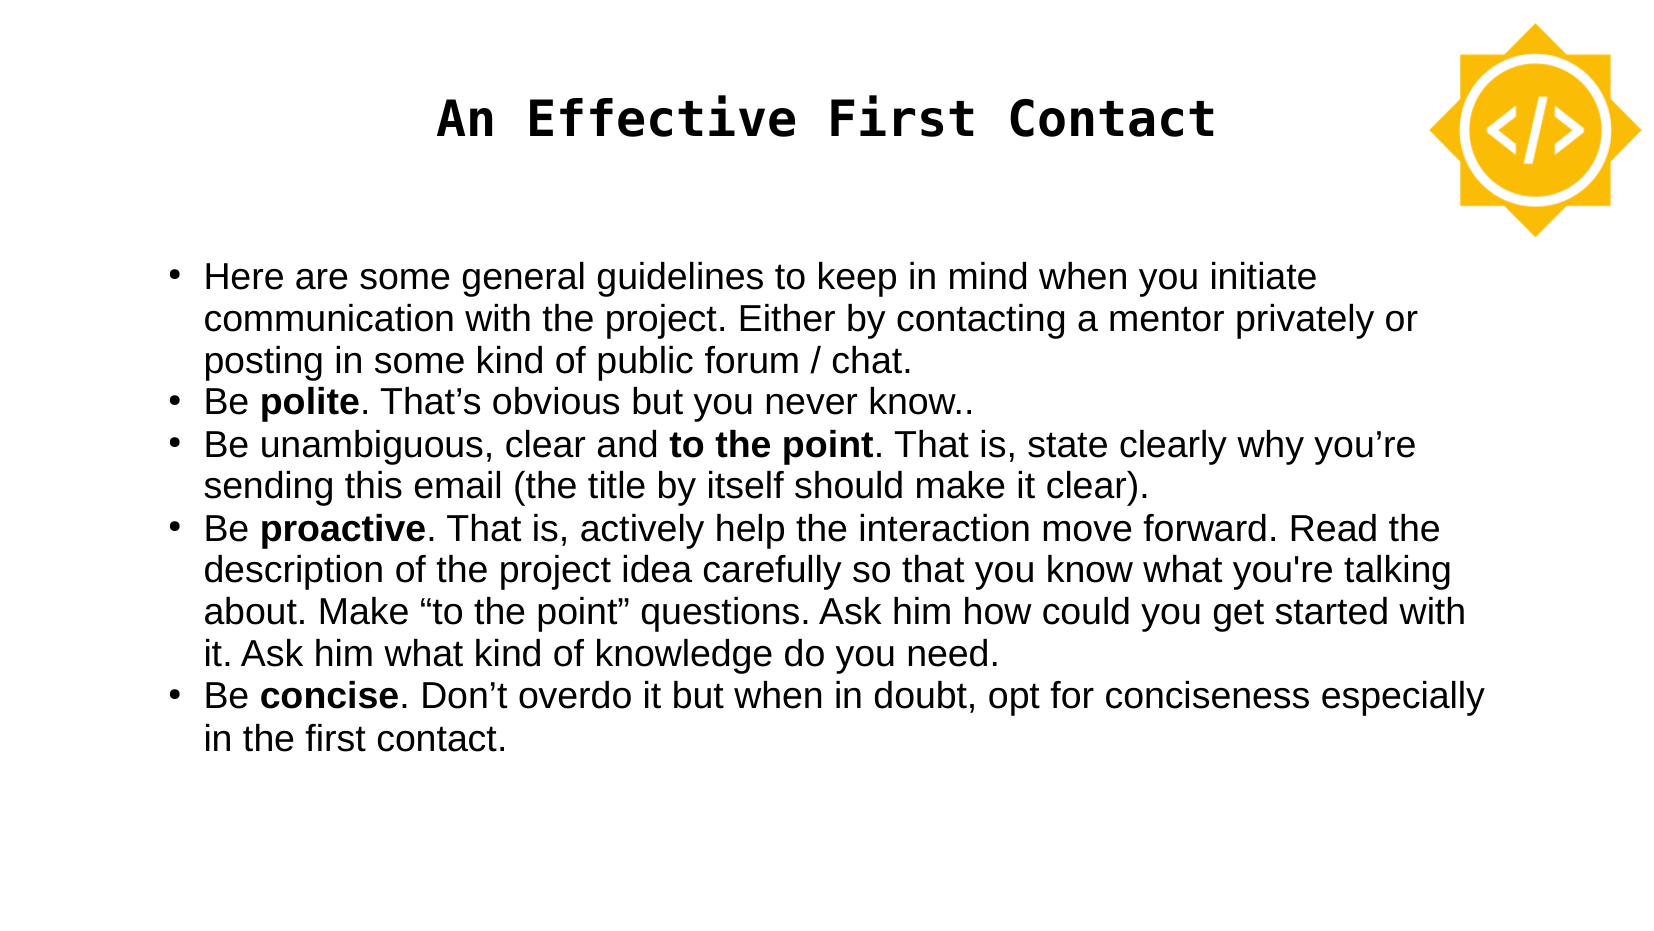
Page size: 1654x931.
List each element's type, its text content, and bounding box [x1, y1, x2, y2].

text_box Here are some general guidelines to keep in mind when you initiate communication with the project. Either by contacting a mentor privately or posting in some kind of public forum / chat. Be polite. That’s obvious but you never know.. Be unambiguous, clear and to the point. That is, state clearly why you’re sending this email (the title by itself should make it clear). Be proactive. That is, actively help the interaction move forward. Read the description of the project idea carefully so that you know what you're talking about. Make “to the point” questions. Ask him how could you get started with it. Ask him what kind of knowledge do you need. Be concise. Don’t overdo it but when in doubt, opt for conciseness especially in the first contact. [153, 414, 1501, 809]
text_box An Effective First Contact [0, 82, 1654, 414]
picture [1429, 23, 1642, 82]
